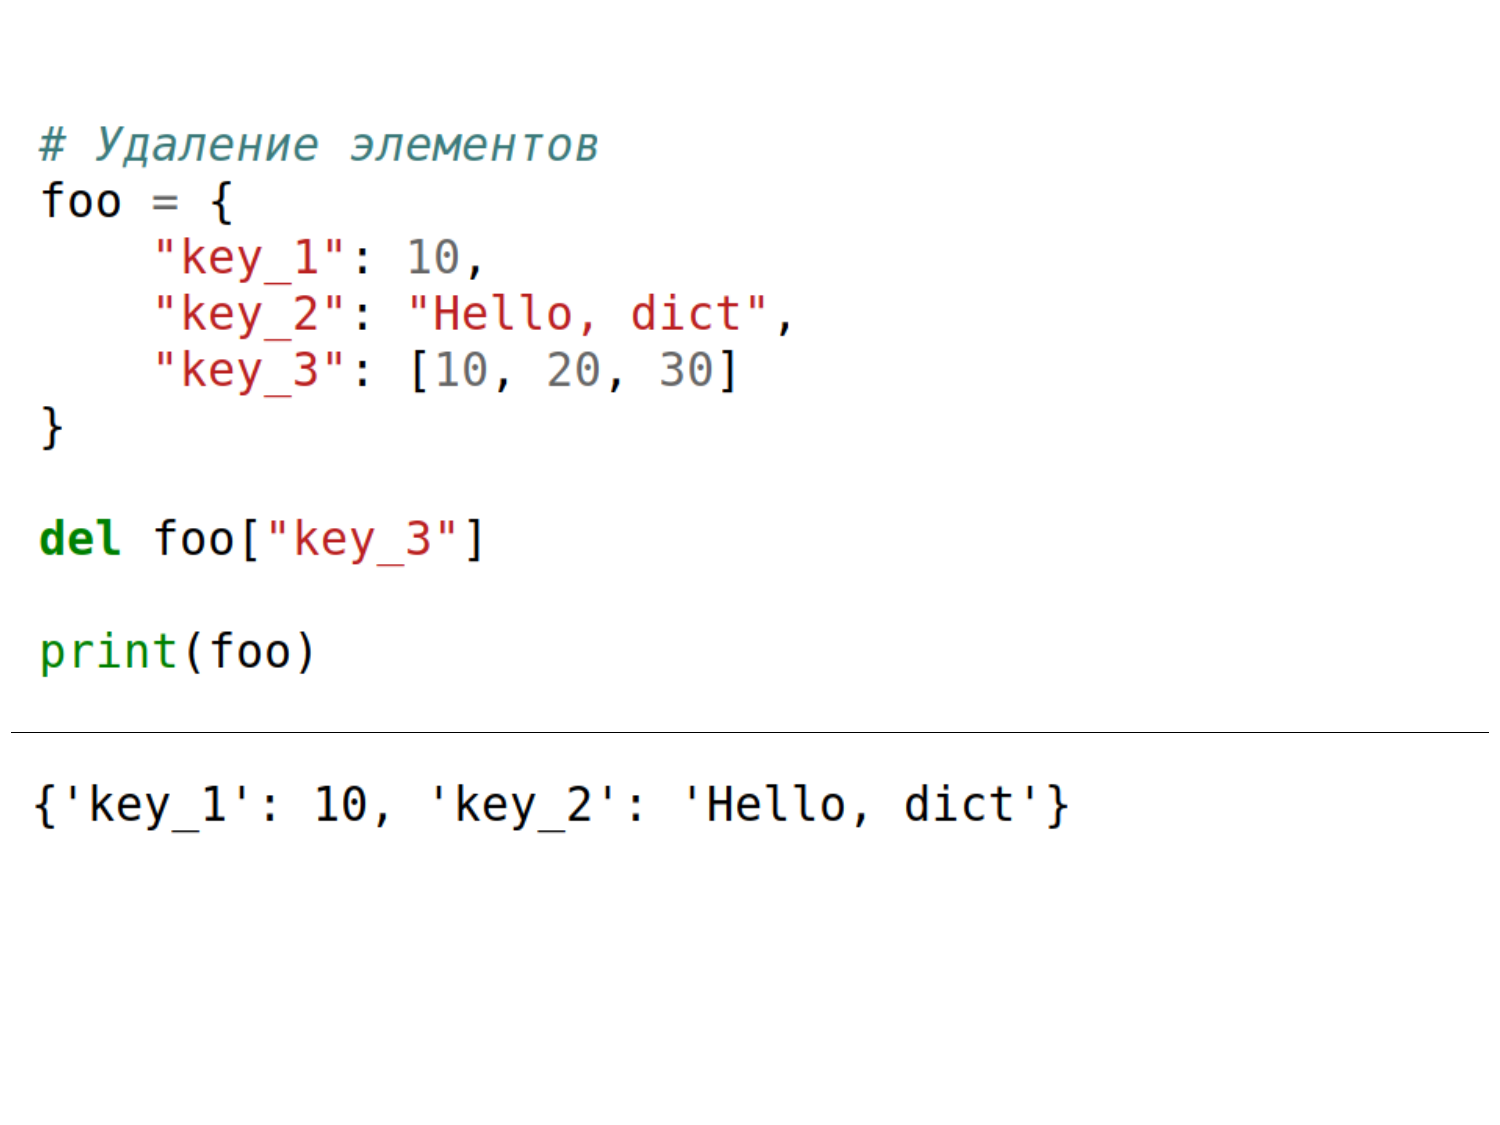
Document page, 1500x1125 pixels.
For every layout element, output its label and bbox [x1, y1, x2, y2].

picture [23, 767, 1077, 845]
picture [26, 111, 804, 686]
